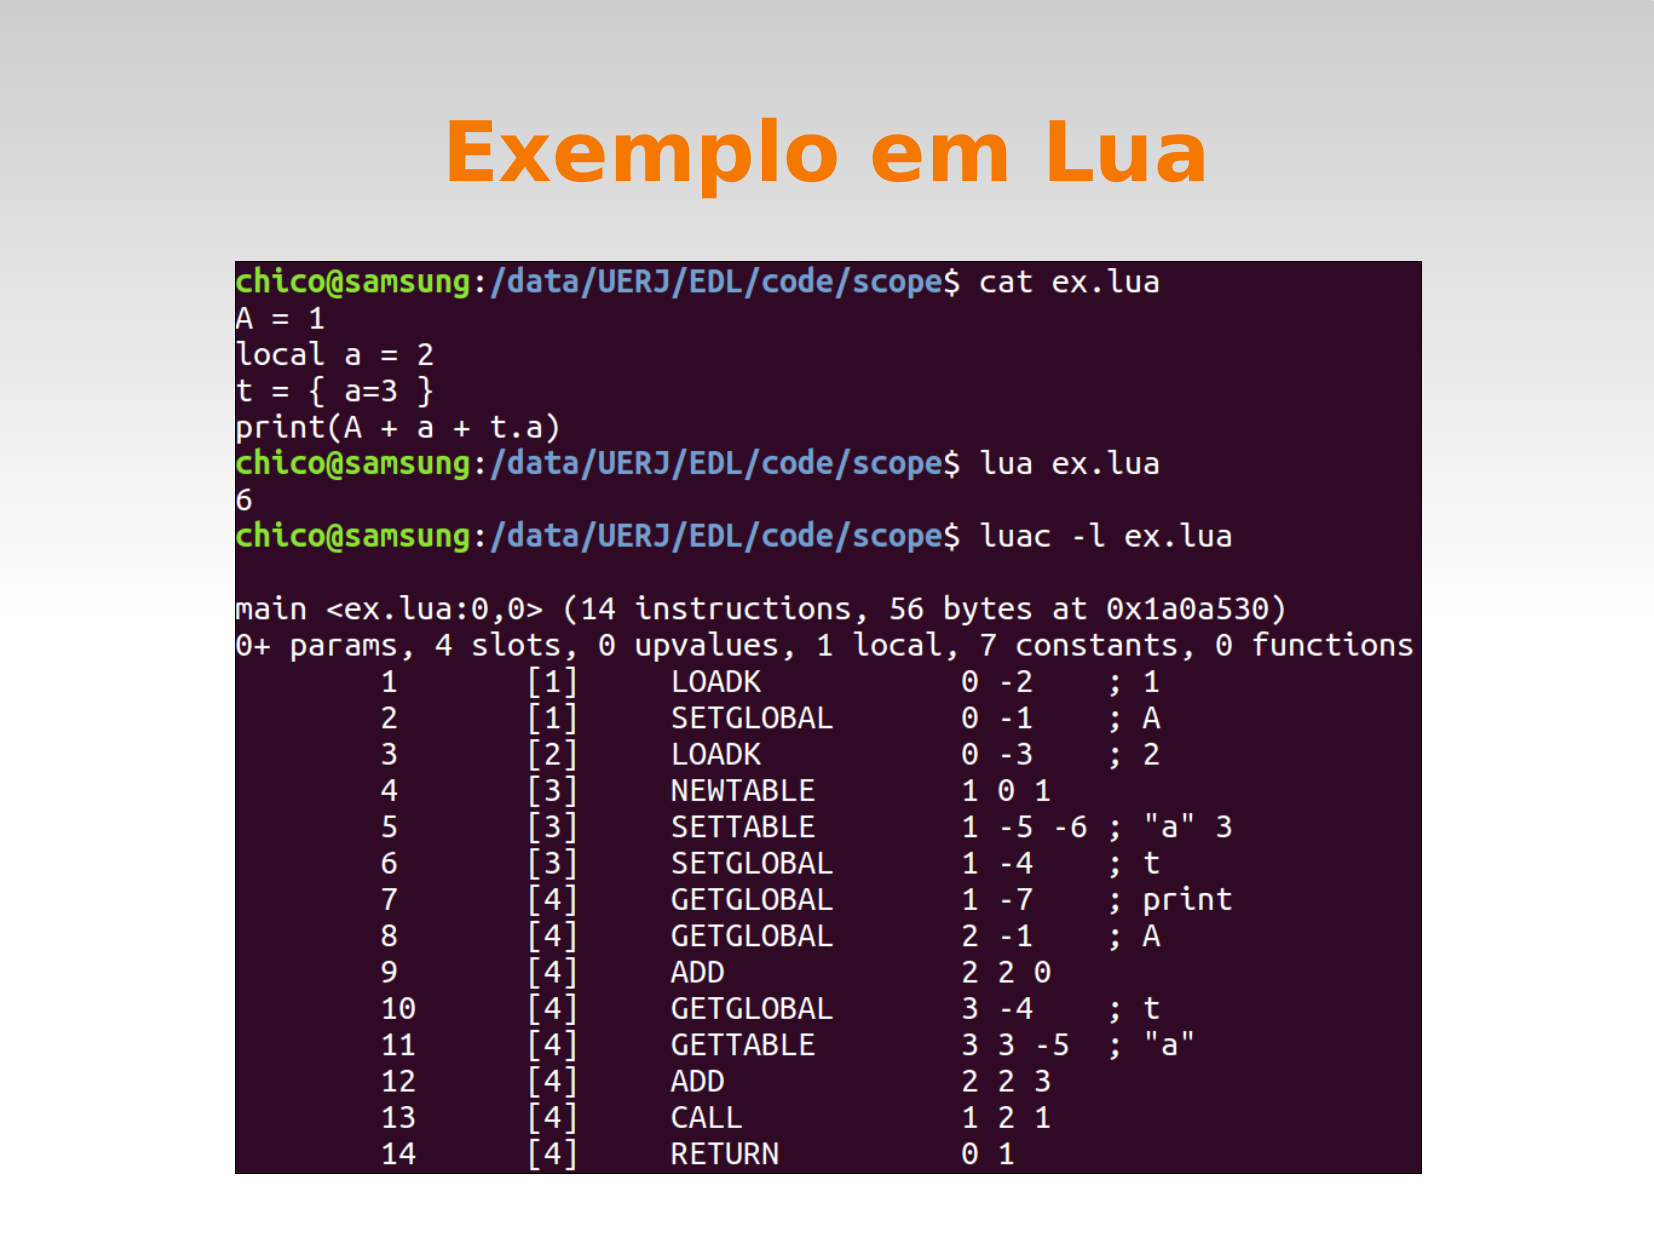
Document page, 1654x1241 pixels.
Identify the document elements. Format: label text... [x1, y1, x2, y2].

title Exemplo em Lua [82, 49, 1571, 257]
picture [235, 261, 1422, 1174]
